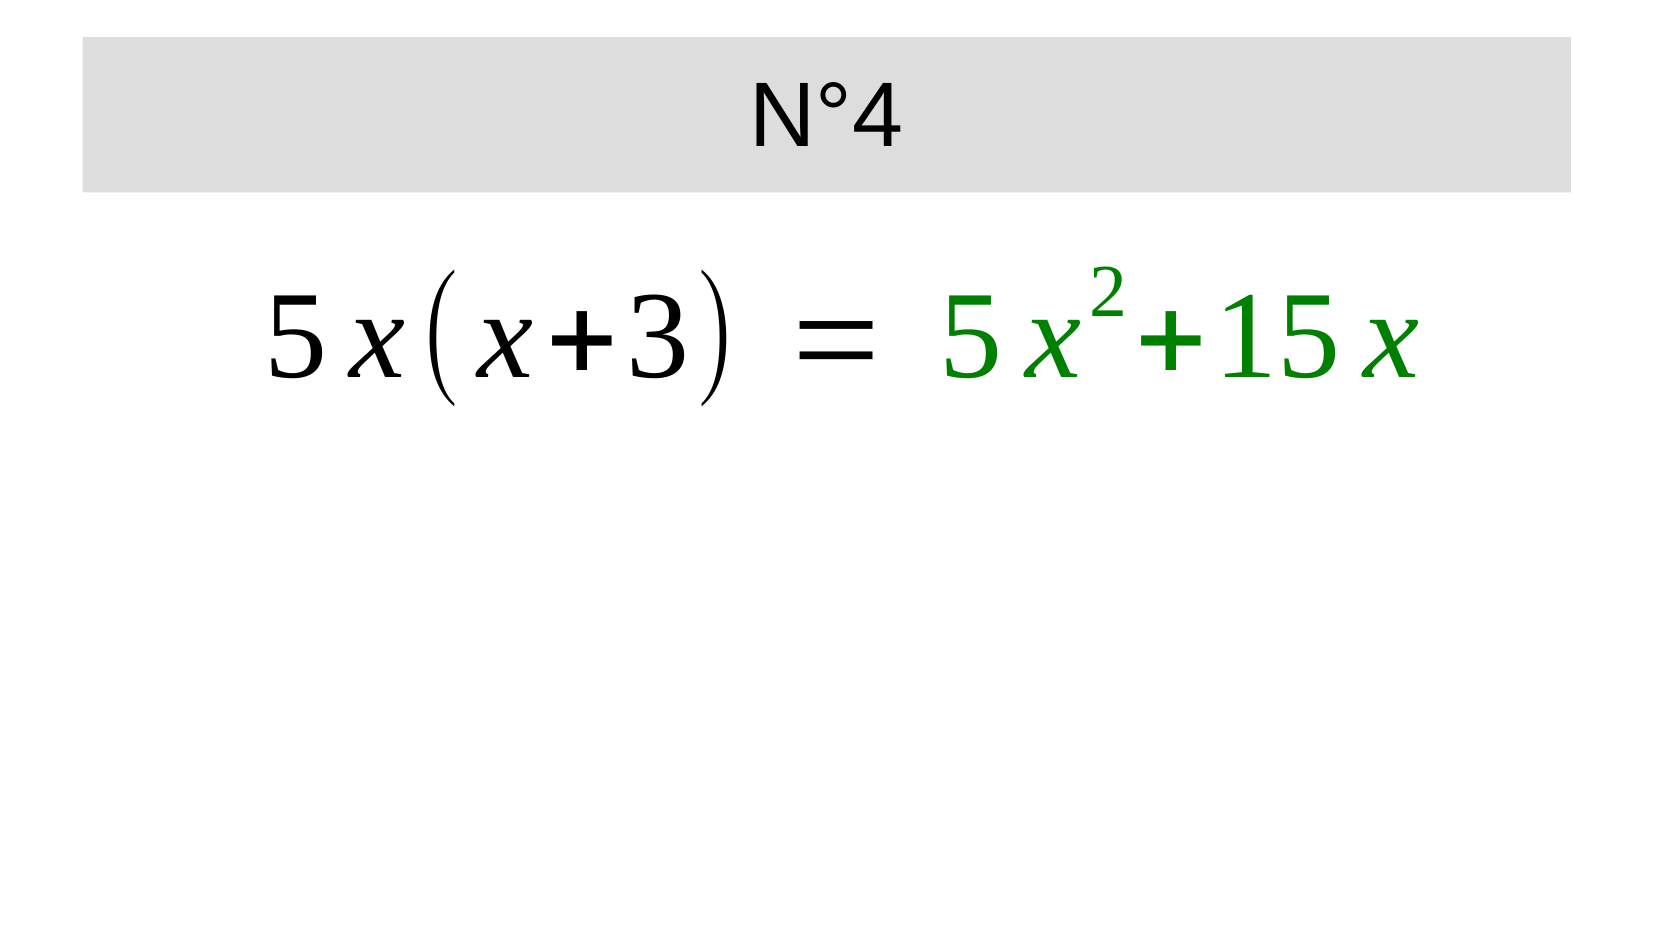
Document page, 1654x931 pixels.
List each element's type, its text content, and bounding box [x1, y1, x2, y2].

chart [257, 248, 1431, 414]
title N°4 [82, 37, 1571, 193]
